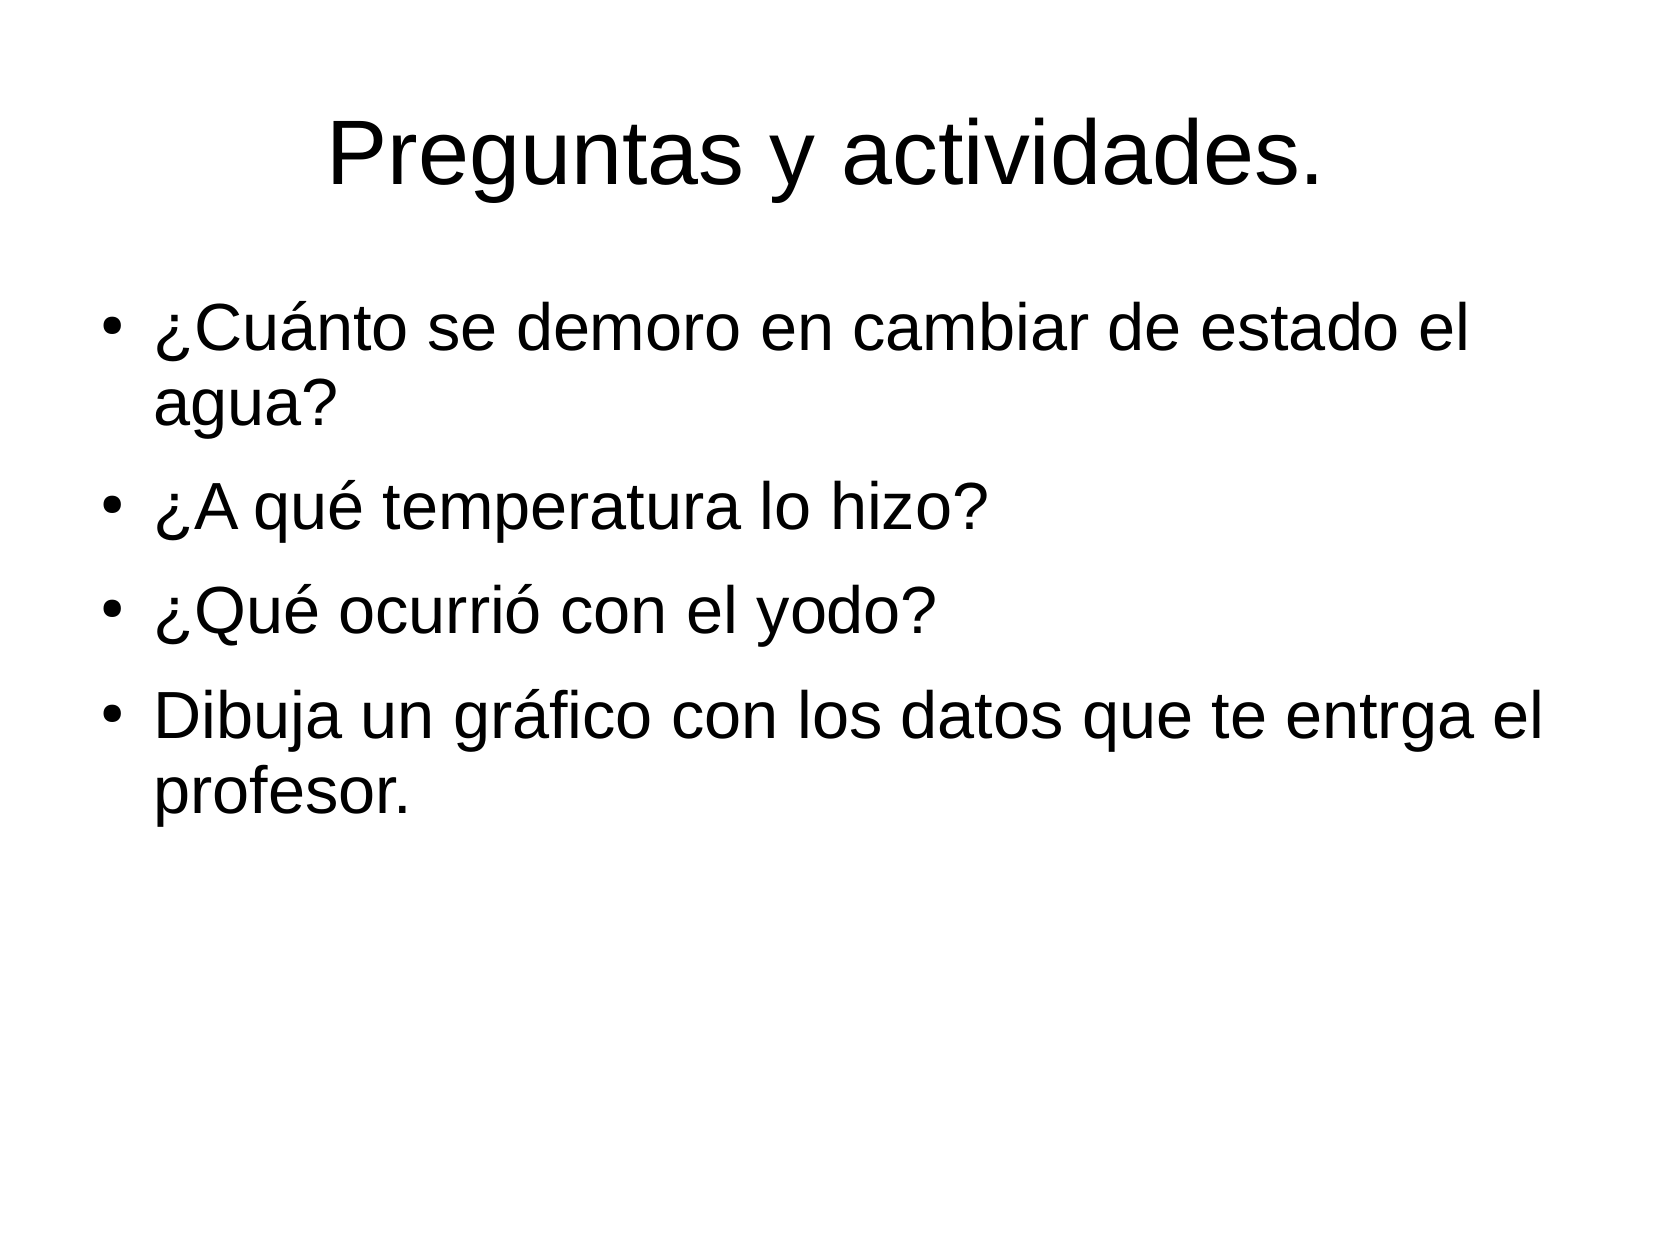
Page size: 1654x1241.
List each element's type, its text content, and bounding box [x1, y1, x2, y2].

list ¿Cuánto se demoro en cambiar de estado el agua? ¿A qué temperatura lo hizo? ¿Qué ocurrió con el yodo? Dibuja un gráfico con los datos que te entrga el profesor. [82, 290, 1571, 1010]
title Preguntas y actividades. [82, 49, 1571, 257]
